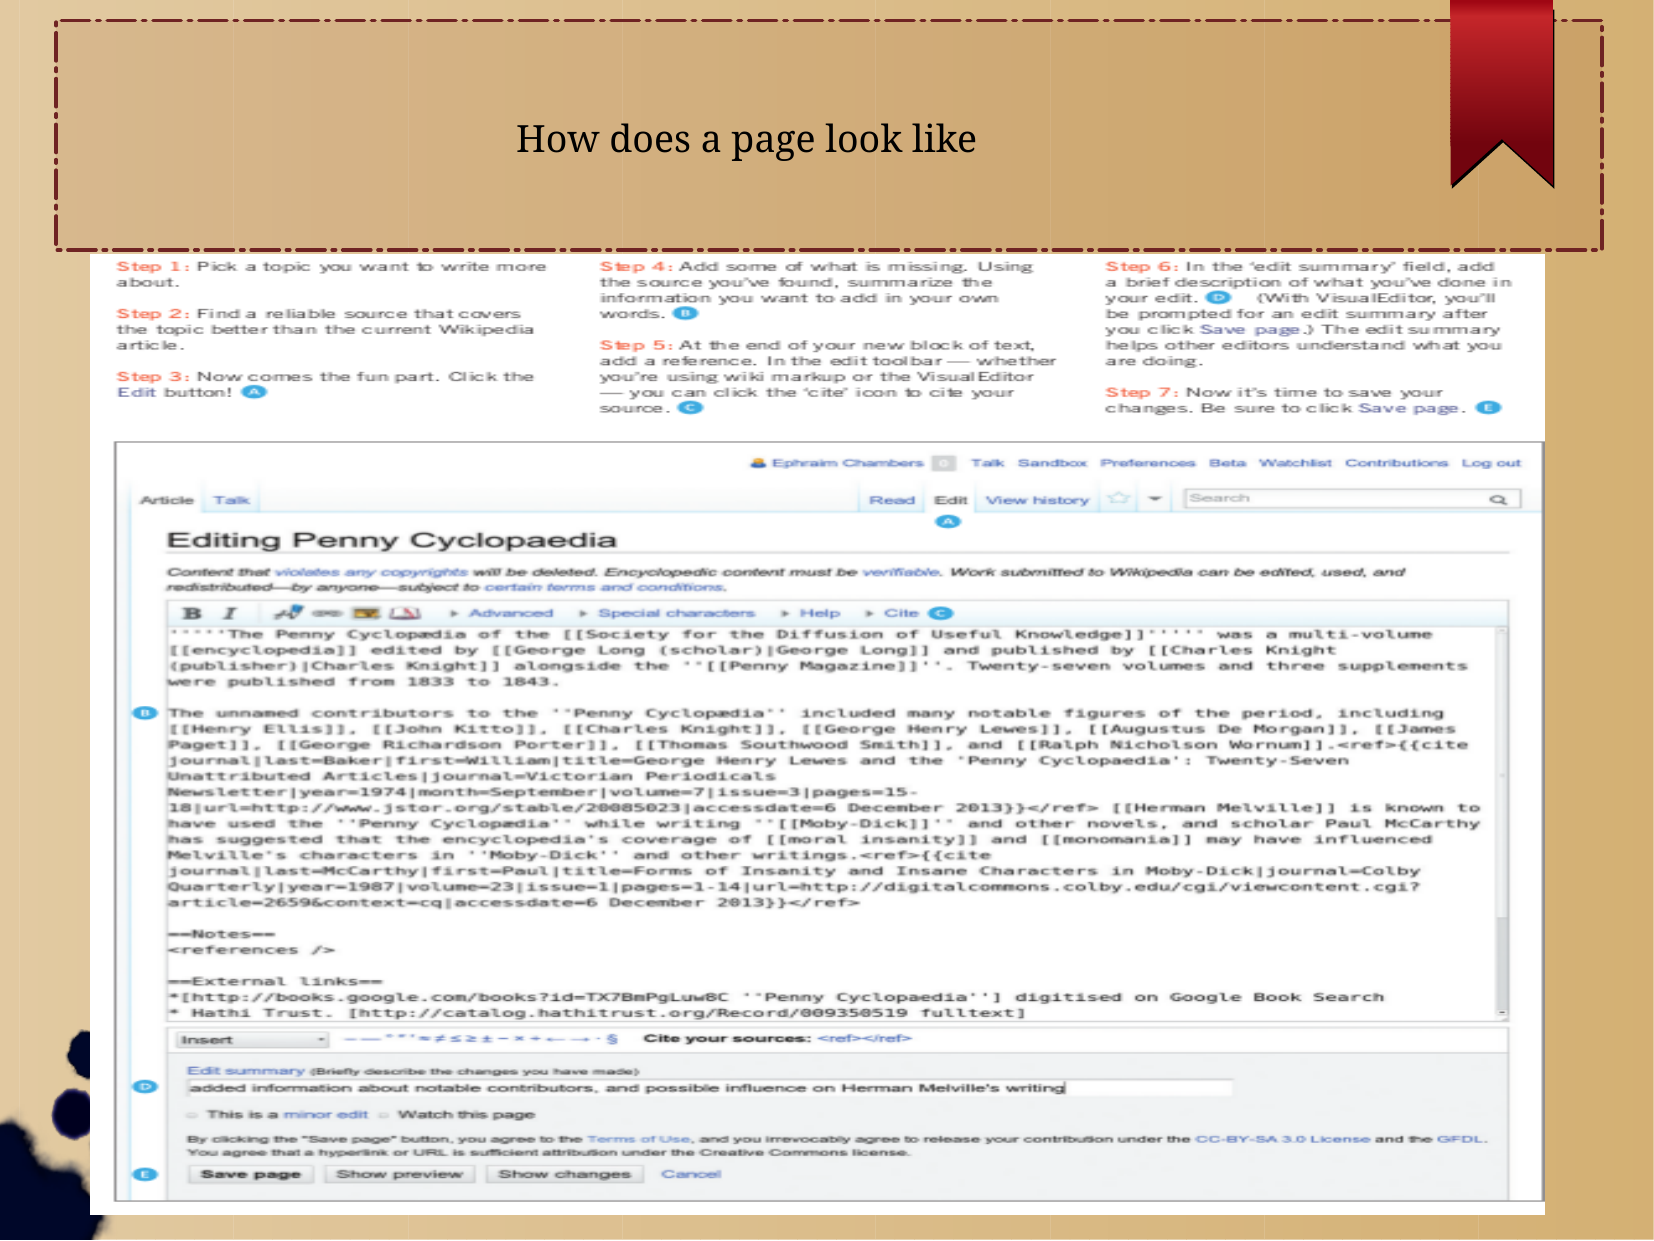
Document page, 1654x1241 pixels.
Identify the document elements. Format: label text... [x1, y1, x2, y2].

text_box How does a page look like [82, 47, 1412, 229]
picture [90, 254, 1545, 1215]
